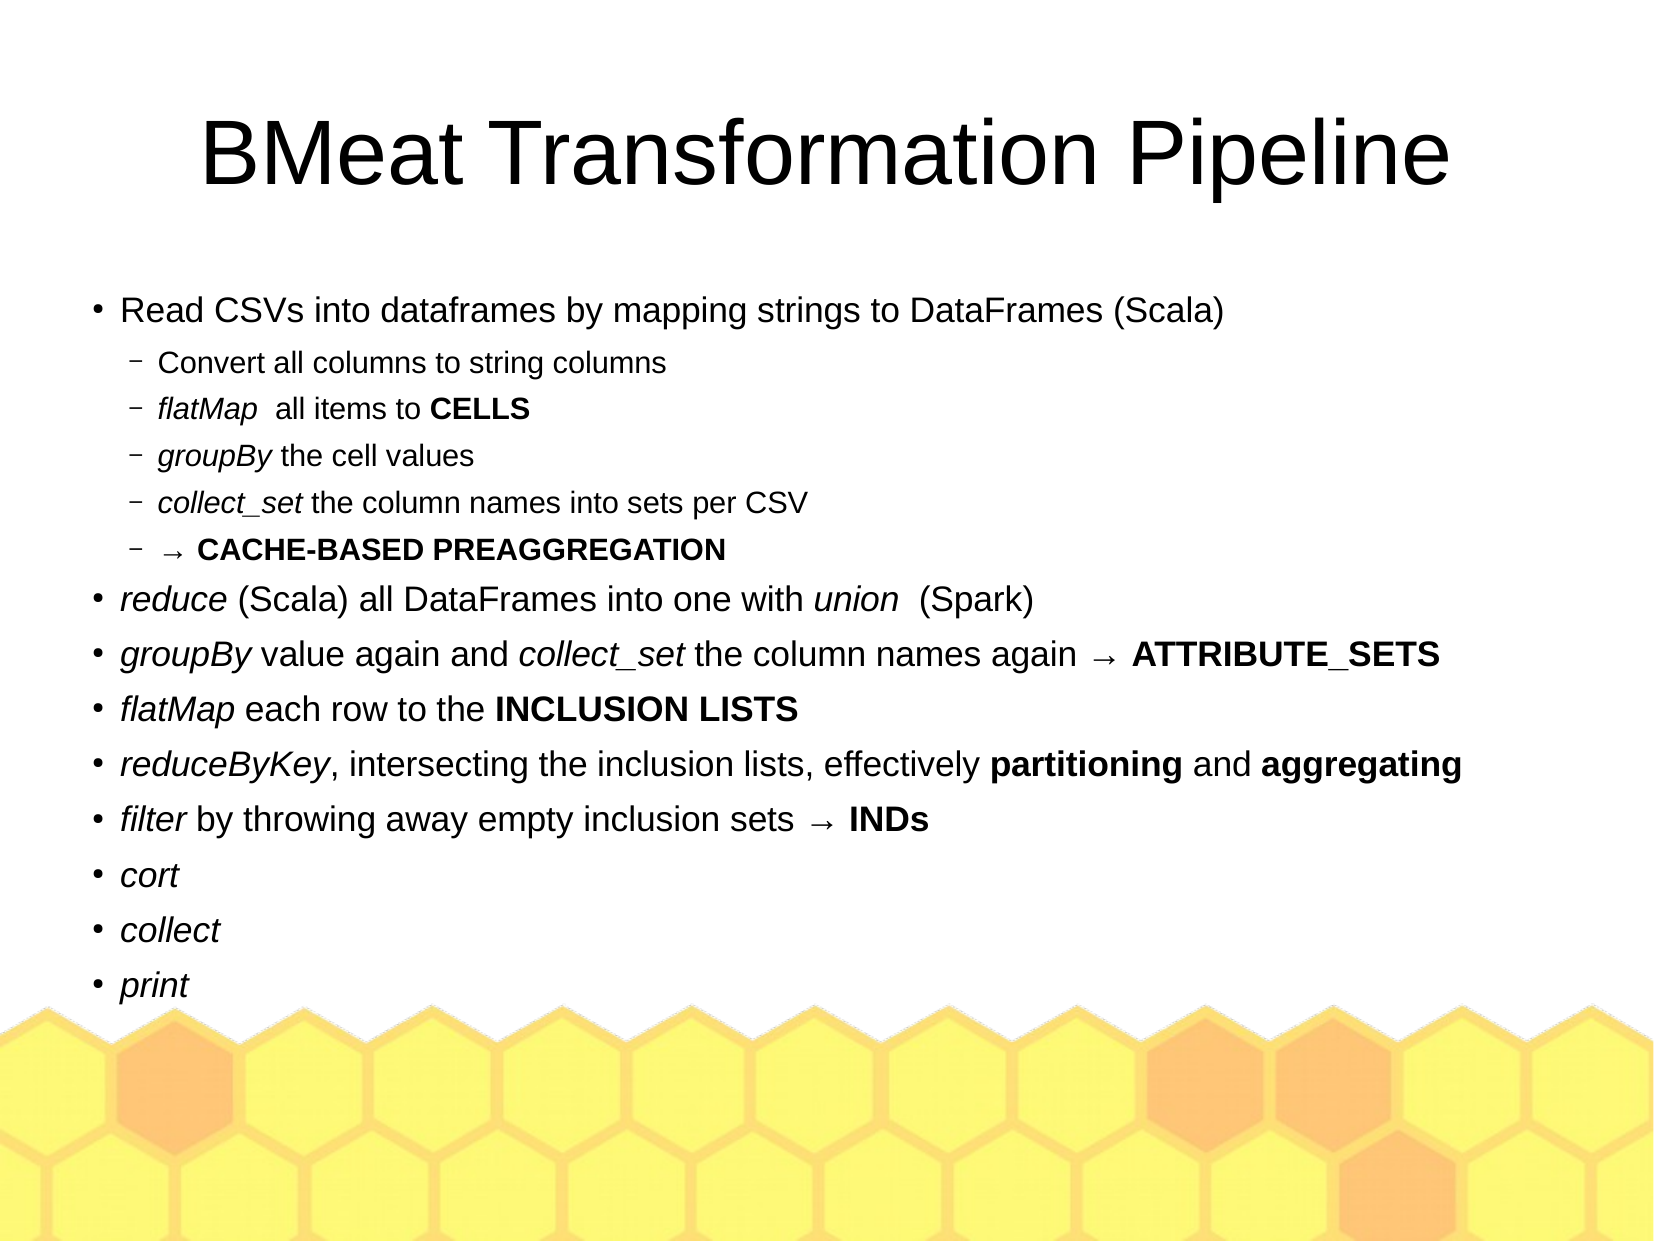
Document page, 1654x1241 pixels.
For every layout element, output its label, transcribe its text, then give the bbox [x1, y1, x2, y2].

picture [0, 1001, 1654, 1241]
title BMeat Transformation Pipeline [82, 49, 1571, 257]
list Read CSVs into dataframes by mapping strings to DataFrames (Scala) Convert all columns to string columns flatMap all items to CELLS groupBy the cell values collect_set the column names into sets per CSV → CACHE-BASED PREAGGREGATION reduce (Scala) all DataFrames into one with union (Spark) groupBy value again and collect_set the column names again → ATTRIBUTE_SETS flatMap each row to the INCLUSION LISTS reduceByKey, intersecting the inclusion lists, effectively partitioning and aggregating filter by throwing away empty inclusion sets → INDs cort collect print [82, 290, 1571, 1010]
